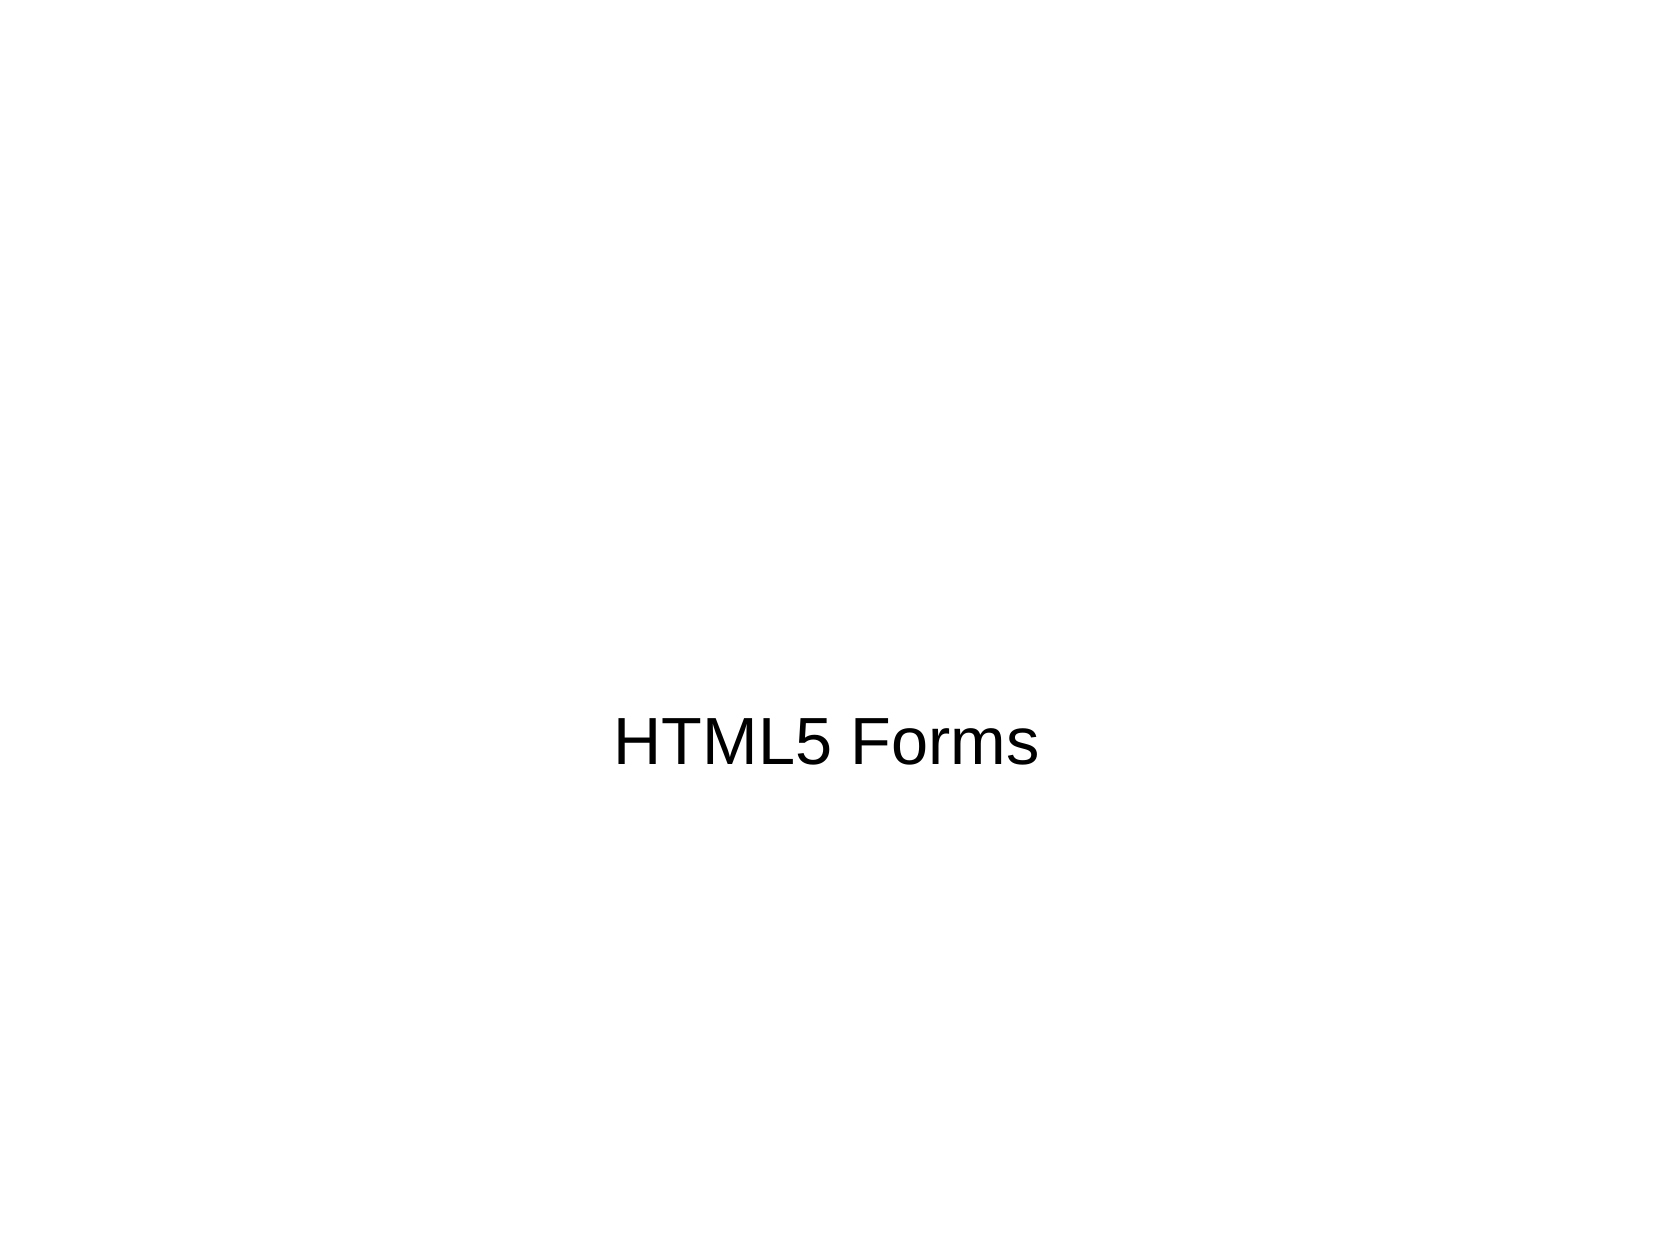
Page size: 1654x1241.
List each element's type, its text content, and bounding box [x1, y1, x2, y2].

list HTML5 Forms [82, 290, 1571, 1193]
